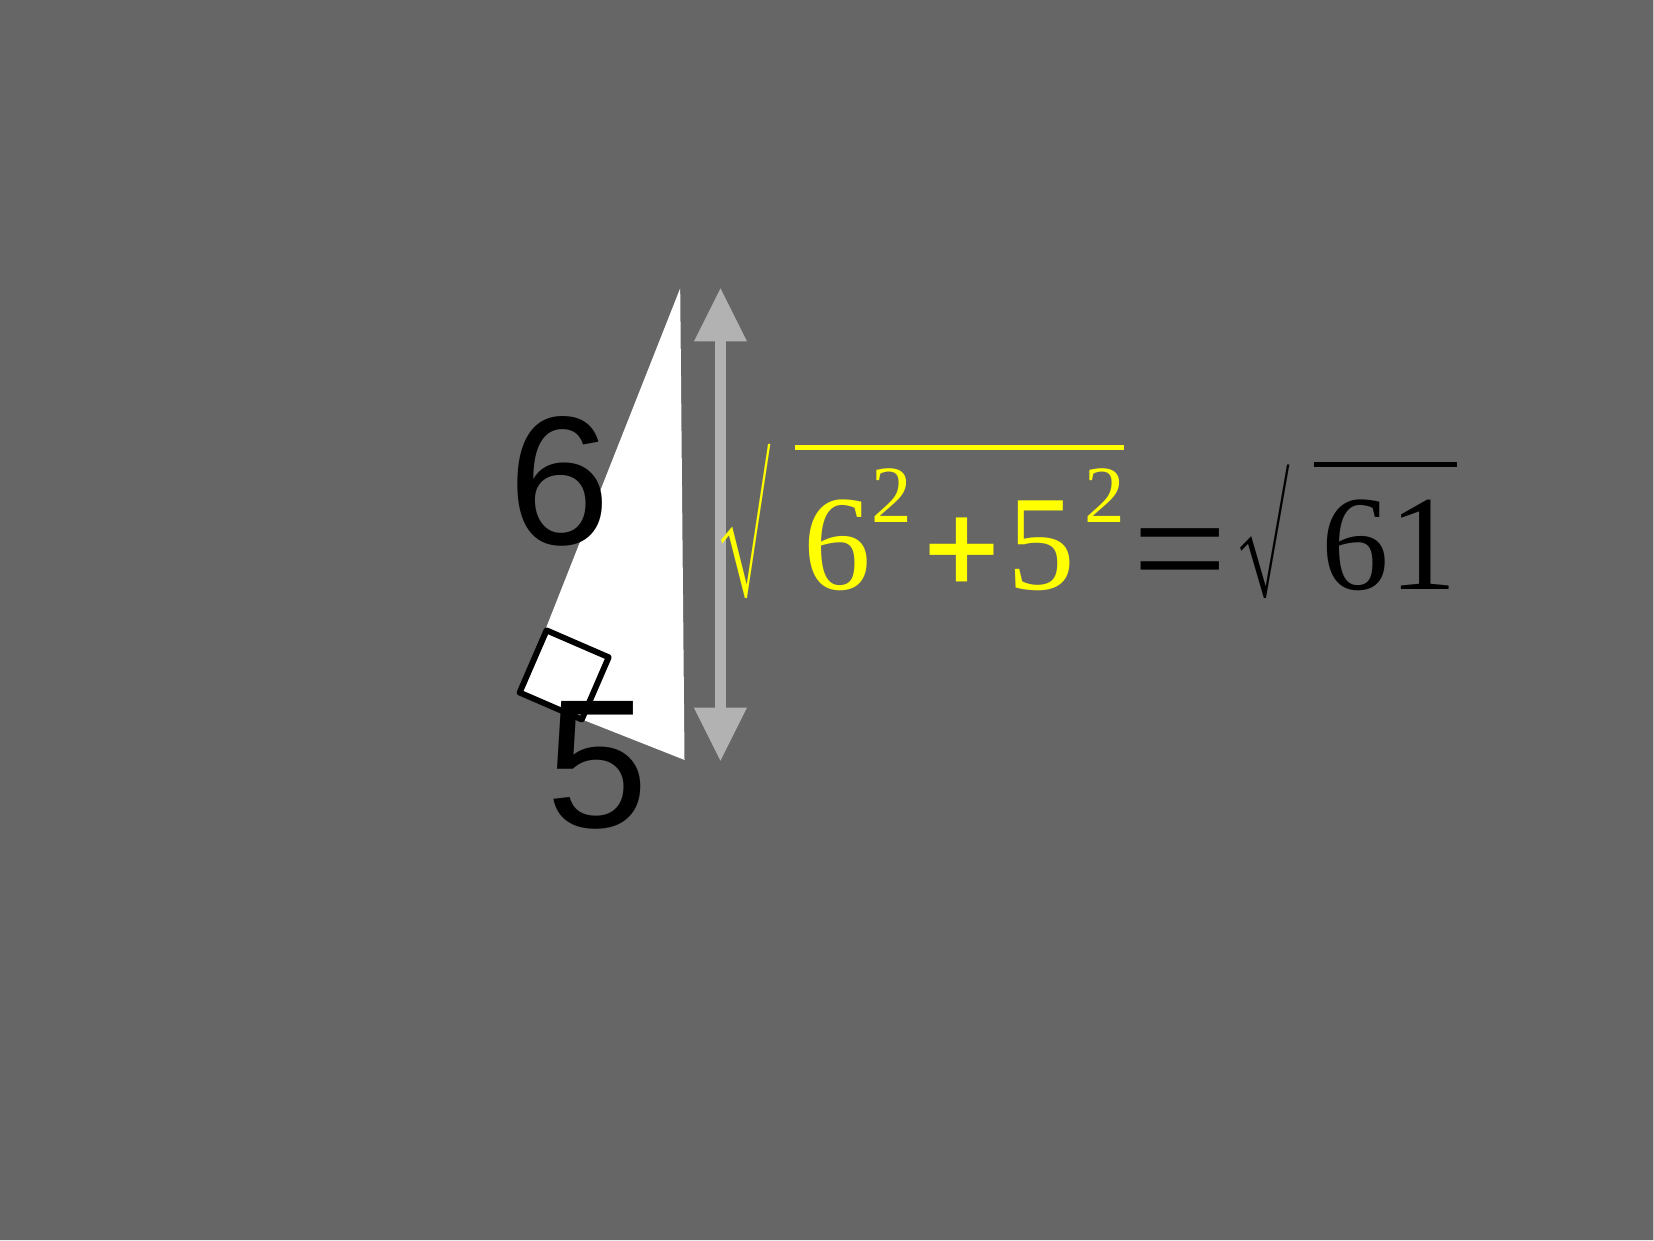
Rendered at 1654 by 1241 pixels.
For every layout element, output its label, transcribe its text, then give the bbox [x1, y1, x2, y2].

text_box 5 [531, 654, 676, 875]
text_box 6 [493, 370, 638, 591]
text_box [0, 0, 1654, 1241]
chart [685, 437, 1490, 621]
